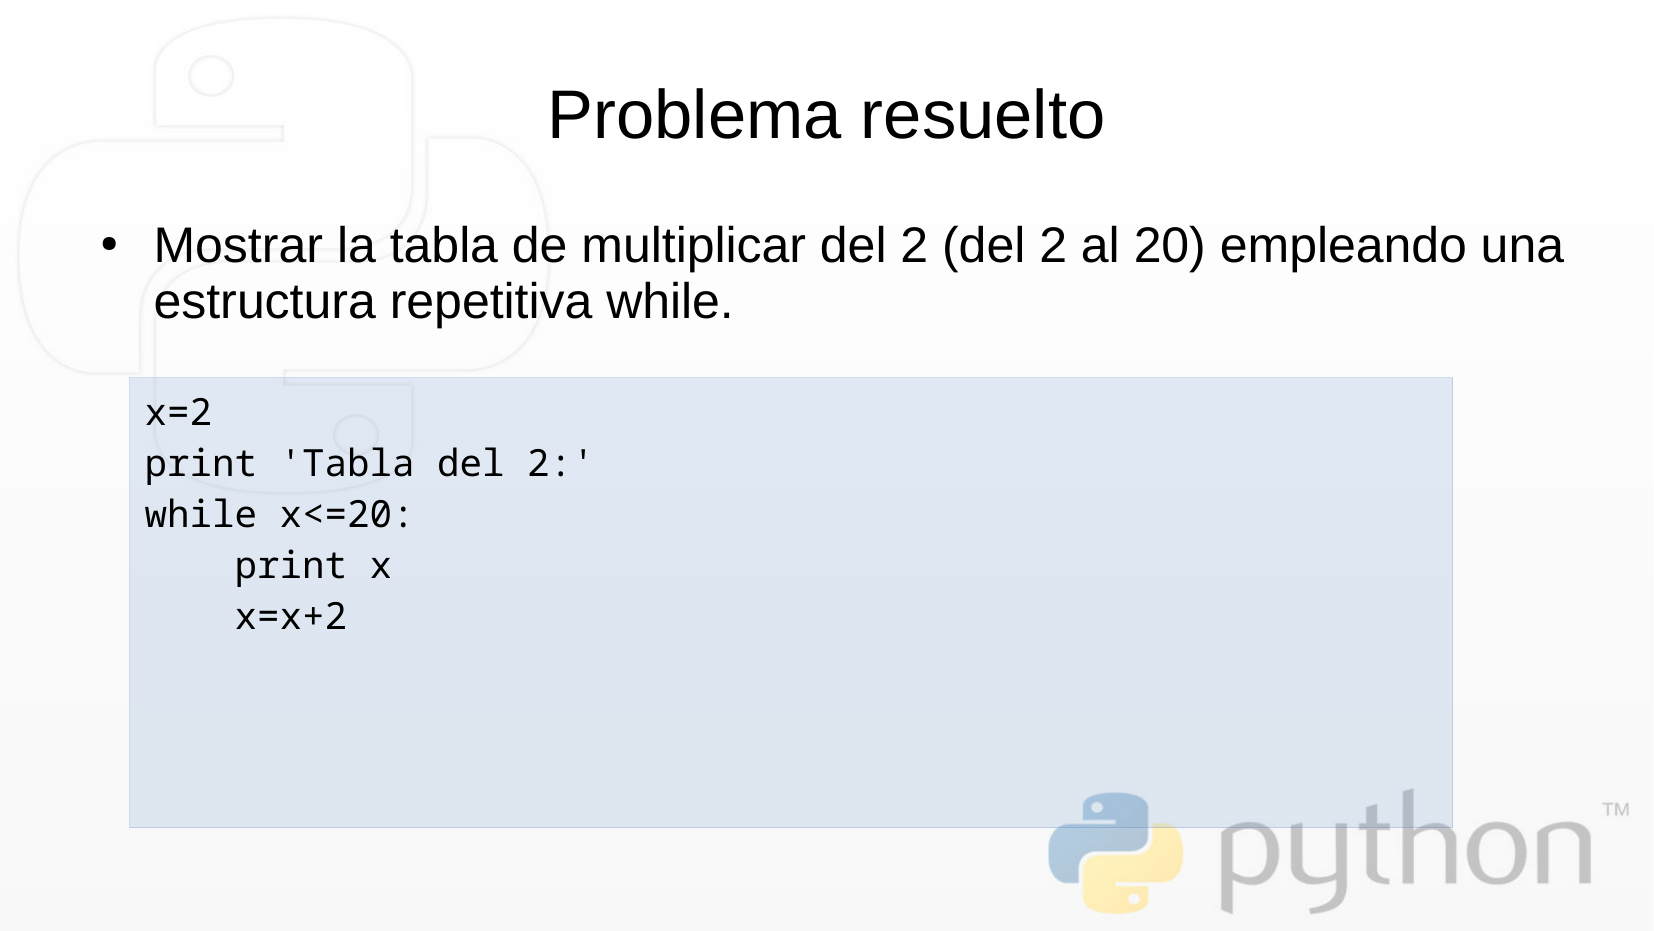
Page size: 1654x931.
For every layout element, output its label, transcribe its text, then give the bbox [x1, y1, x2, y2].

picture [0, 0, 1654, 931]
title Problema resuelto [82, 37, 1571, 193]
list Mostrar la tabla de multiplicar del 2 (del 2 al 20) empleando una estructura repetitiva while. [82, 217, 1571, 355]
text_box x=2 print 'Tabla del 2:' while x<=20: print x x=x+2 [129, 377, 1453, 828]
